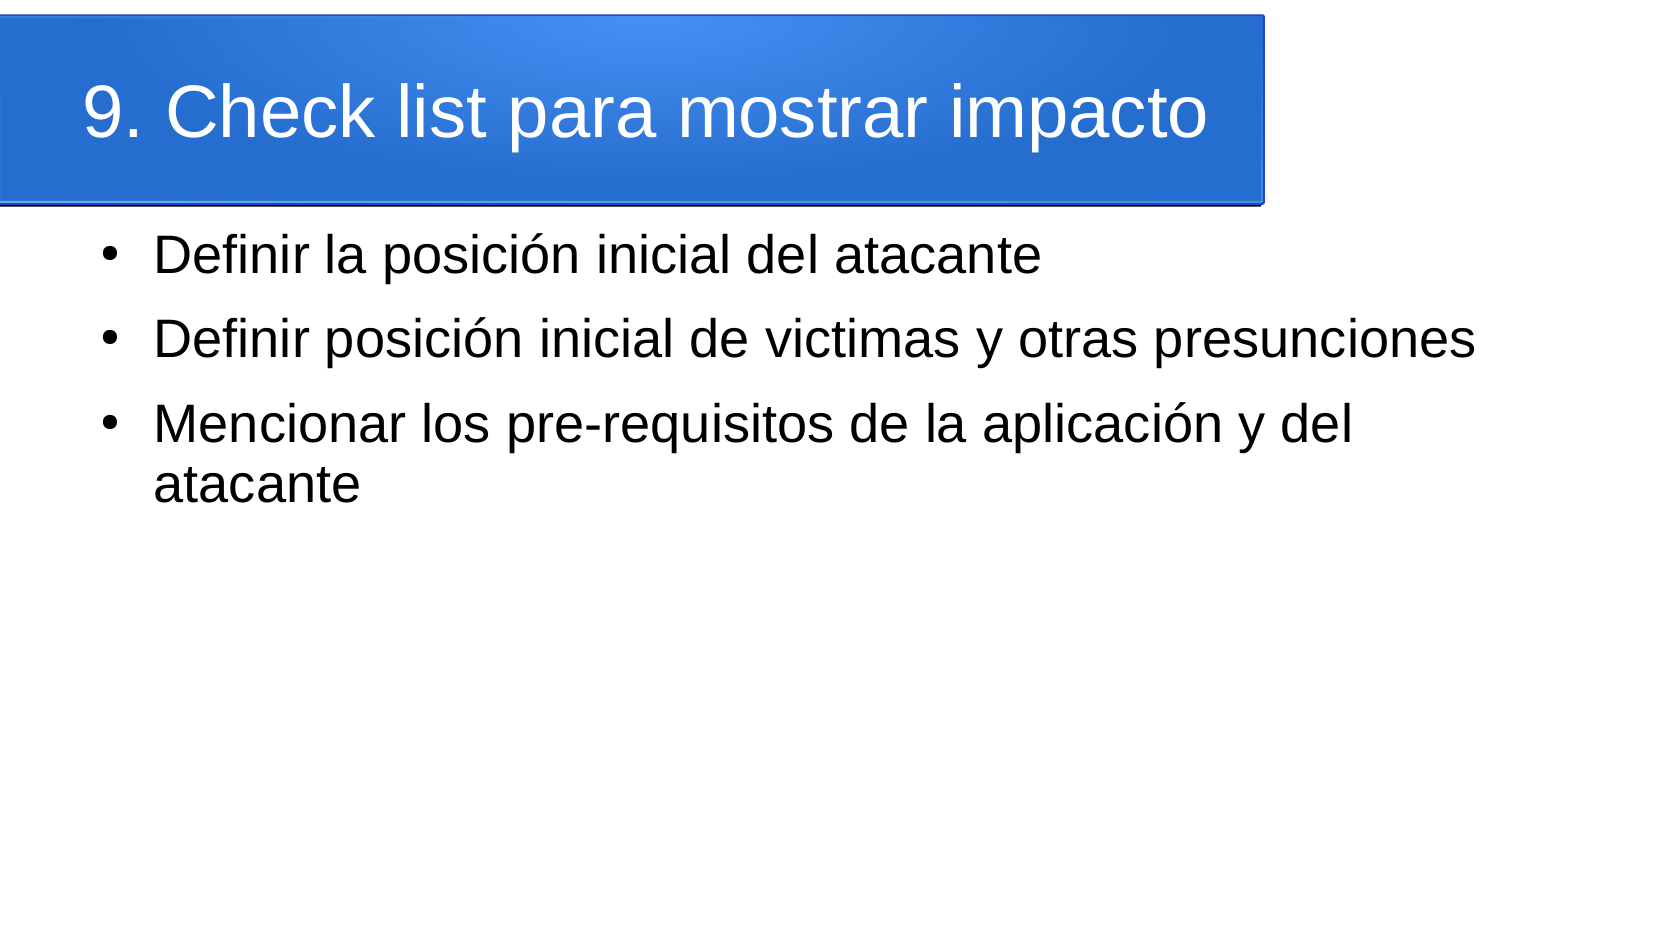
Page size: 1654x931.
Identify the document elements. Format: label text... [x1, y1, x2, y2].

title 9. Check list para mostrar impacto [82, 35, 1235, 189]
list Definir la posición inicial del atacante Definir posición inicial de victimas y otras presunciones Mencionar los pre-requisitos de la aplicación y del atacante [82, 224, 1571, 764]
